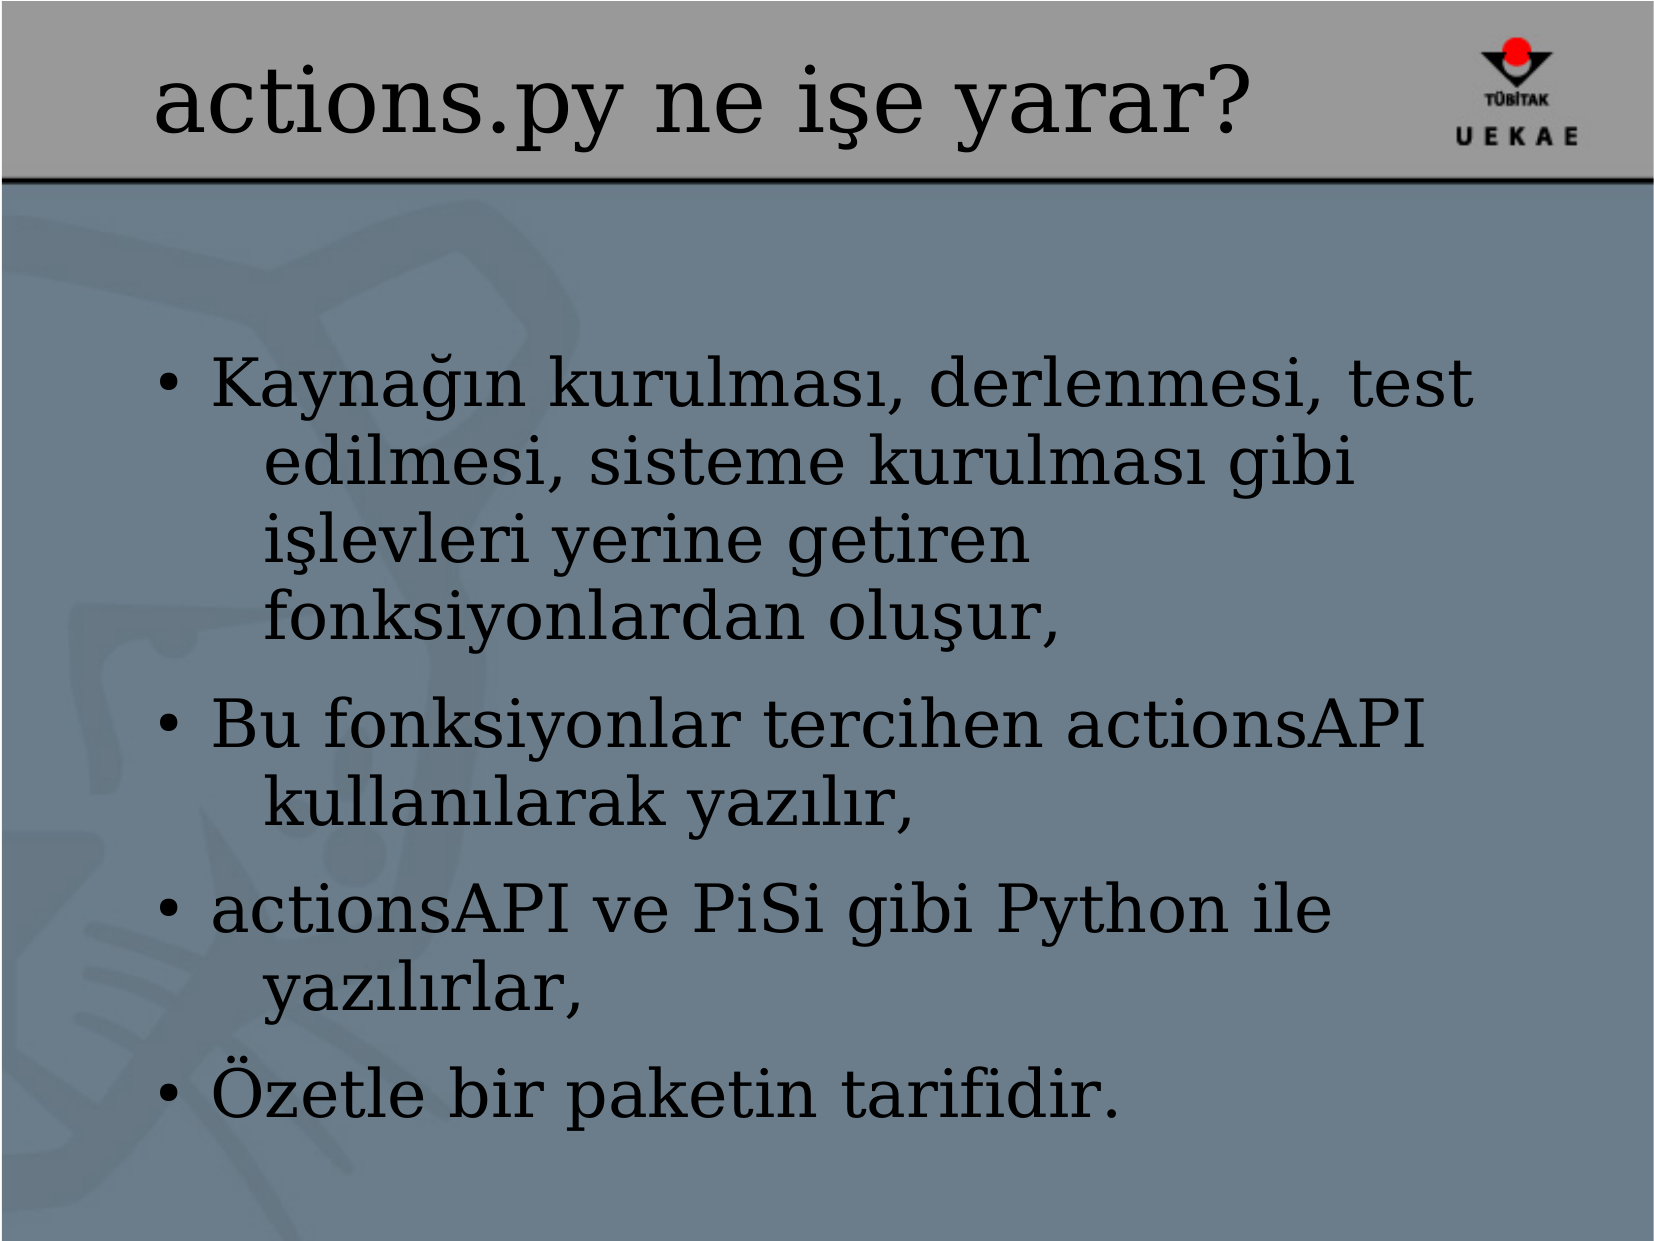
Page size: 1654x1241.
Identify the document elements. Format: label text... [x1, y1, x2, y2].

picture [1, 1, 1654, 1241]
list Kaynağın kurulması, derlenmesi, test edilmesi, sisteme kurulması gibi işlevleri yerine getiren fonksiyonlardan oluşur, Bu fonksiyonlar tercihen actionsAPI kullanılarak yazılır, actionsAPI ve PiSi gibi Python ile yazılırlar, Özetle bir paketin tarifidir. [121, 344, 1534, 1134]
title actions.py ne işe yarar? [0, 0, 1410, 204]
